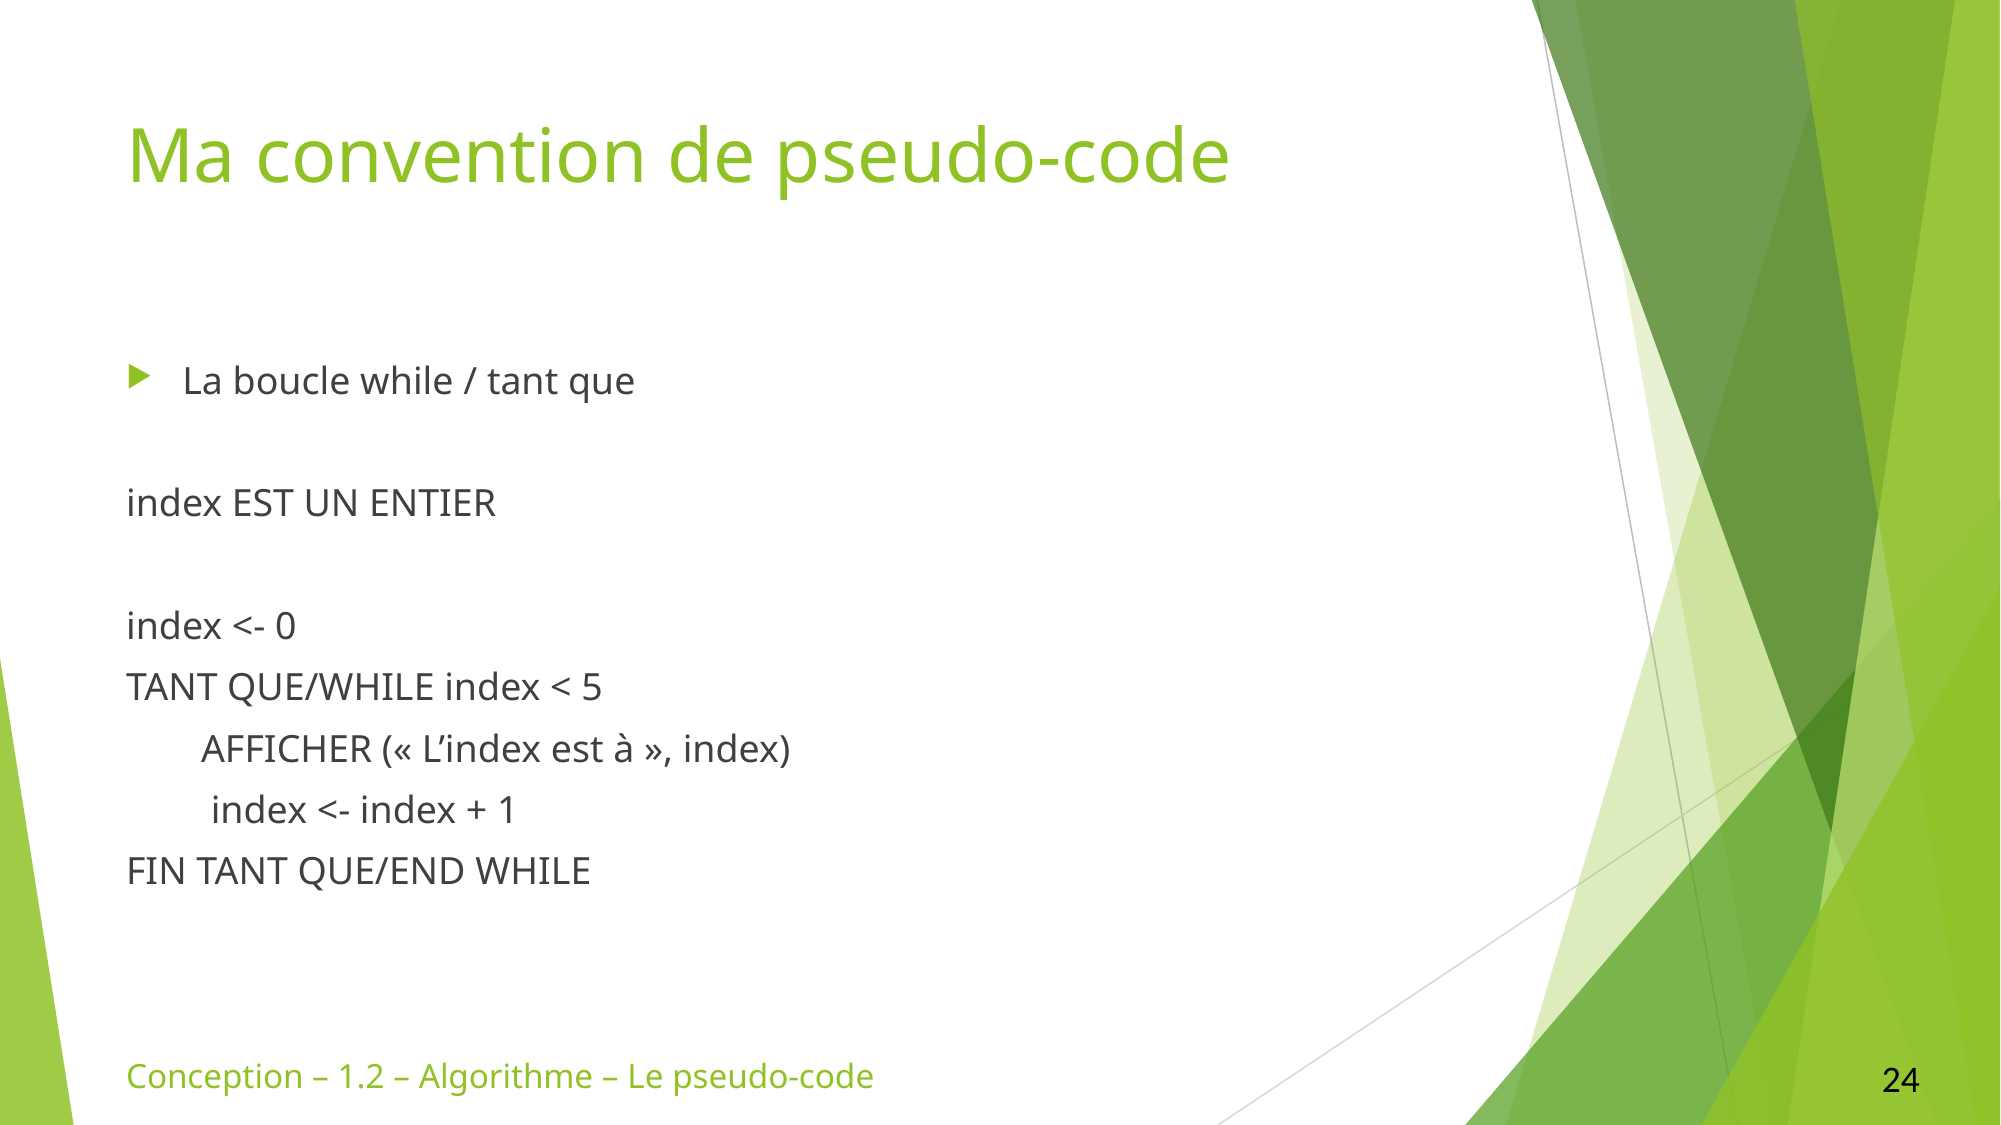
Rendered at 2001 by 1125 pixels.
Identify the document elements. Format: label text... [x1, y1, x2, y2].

text_box [1866, 1047, 1979, 1108]
list La boucle while / tant que index EST UN ENTIER index <- 0 TANT QUE/WHILE index < 5 AFFICHER (« L’index est à », index) index <- index + 1 FIN TANT QUE/END WHILE [111, 354, 1522, 992]
text_box Conception – 1.2 – Algorithme – Le pseudo-code [111, 1047, 1094, 1109]
title Ma convention de pseudo-code [111, 99, 1522, 317]
